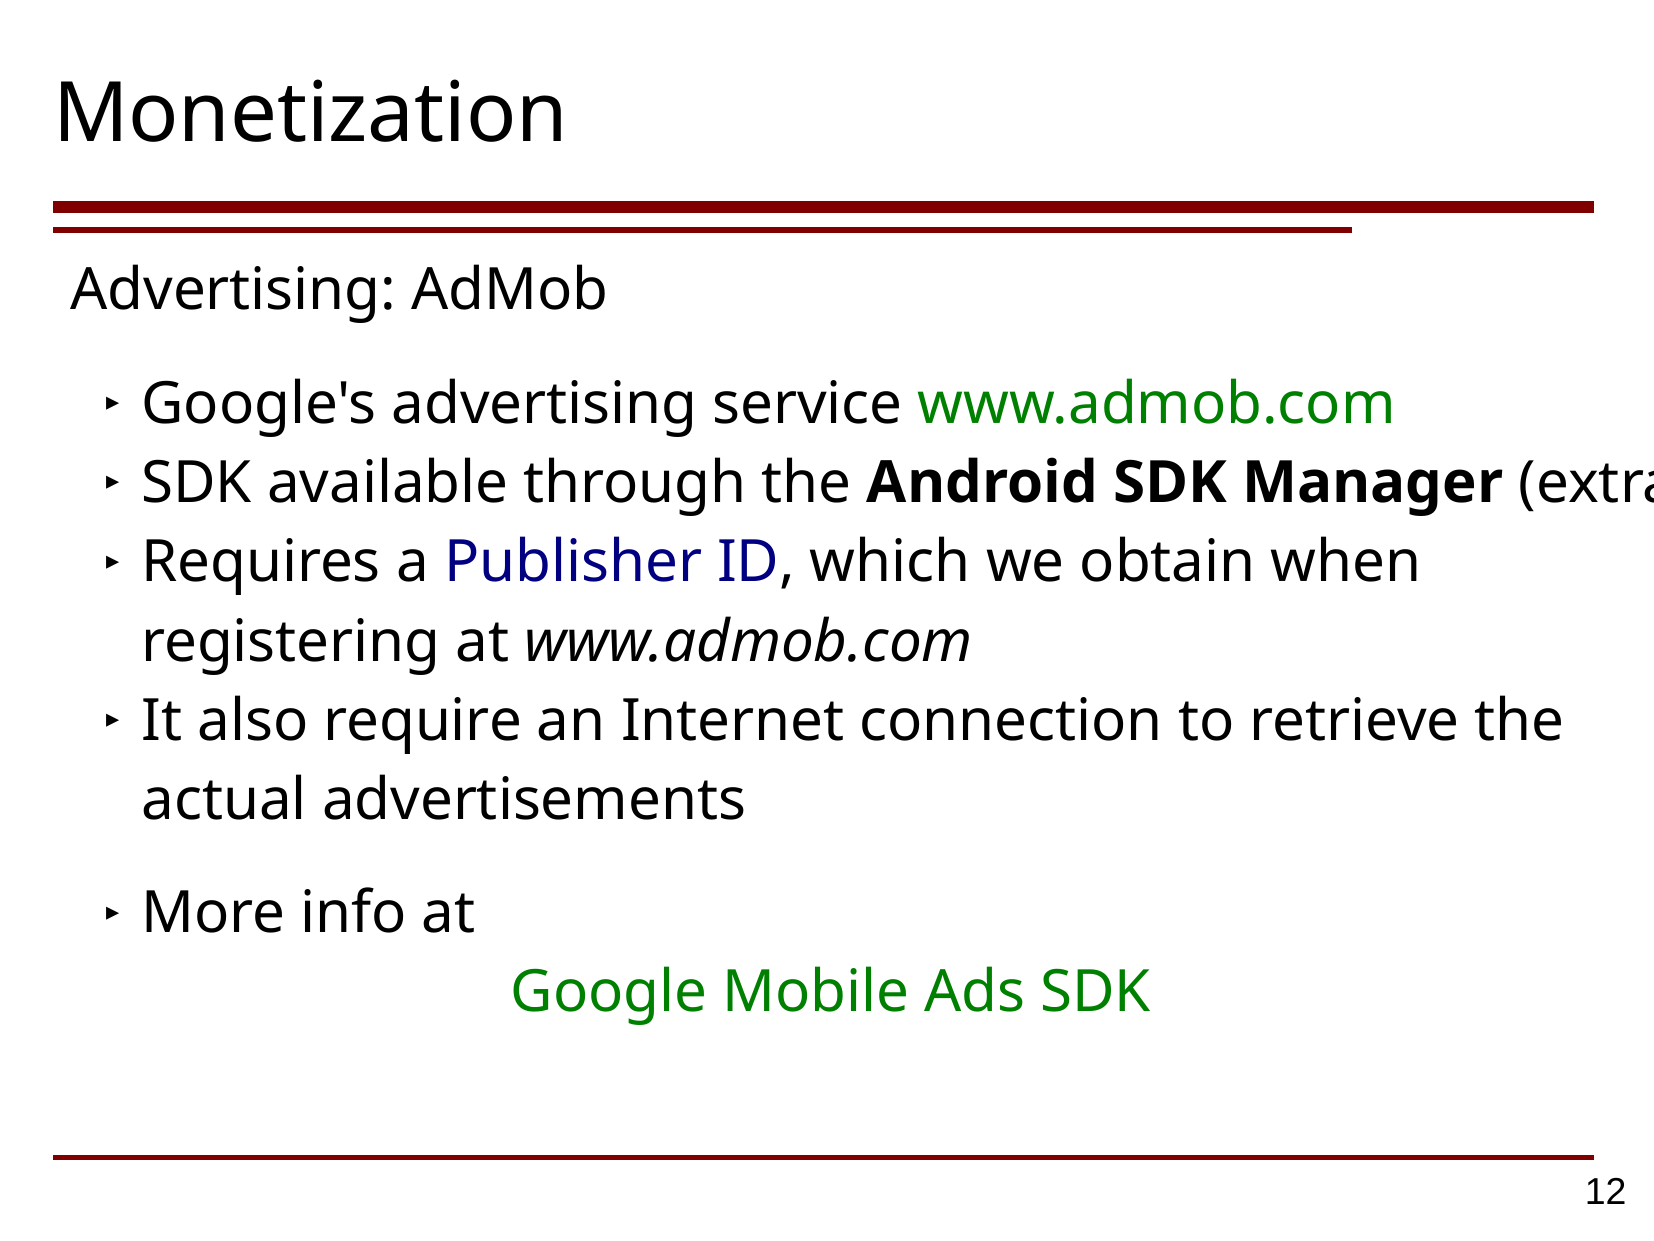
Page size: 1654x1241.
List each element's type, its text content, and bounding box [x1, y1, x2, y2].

text_box Advertising: AdMob Google's advertising service www.admob.com SDK available through the Android SDK Manager (extra) Requires a Publisher ID, which we obtain when registering at www.admob.com It also require an Internet connection to retrieve the actual advertisements More info at Google Mobile Ads SDK [55, 240, 1619, 1025]
text_box <number> [35, 1163, 1654, 1221]
subtitle Monetization [53, 48, 1542, 172]
